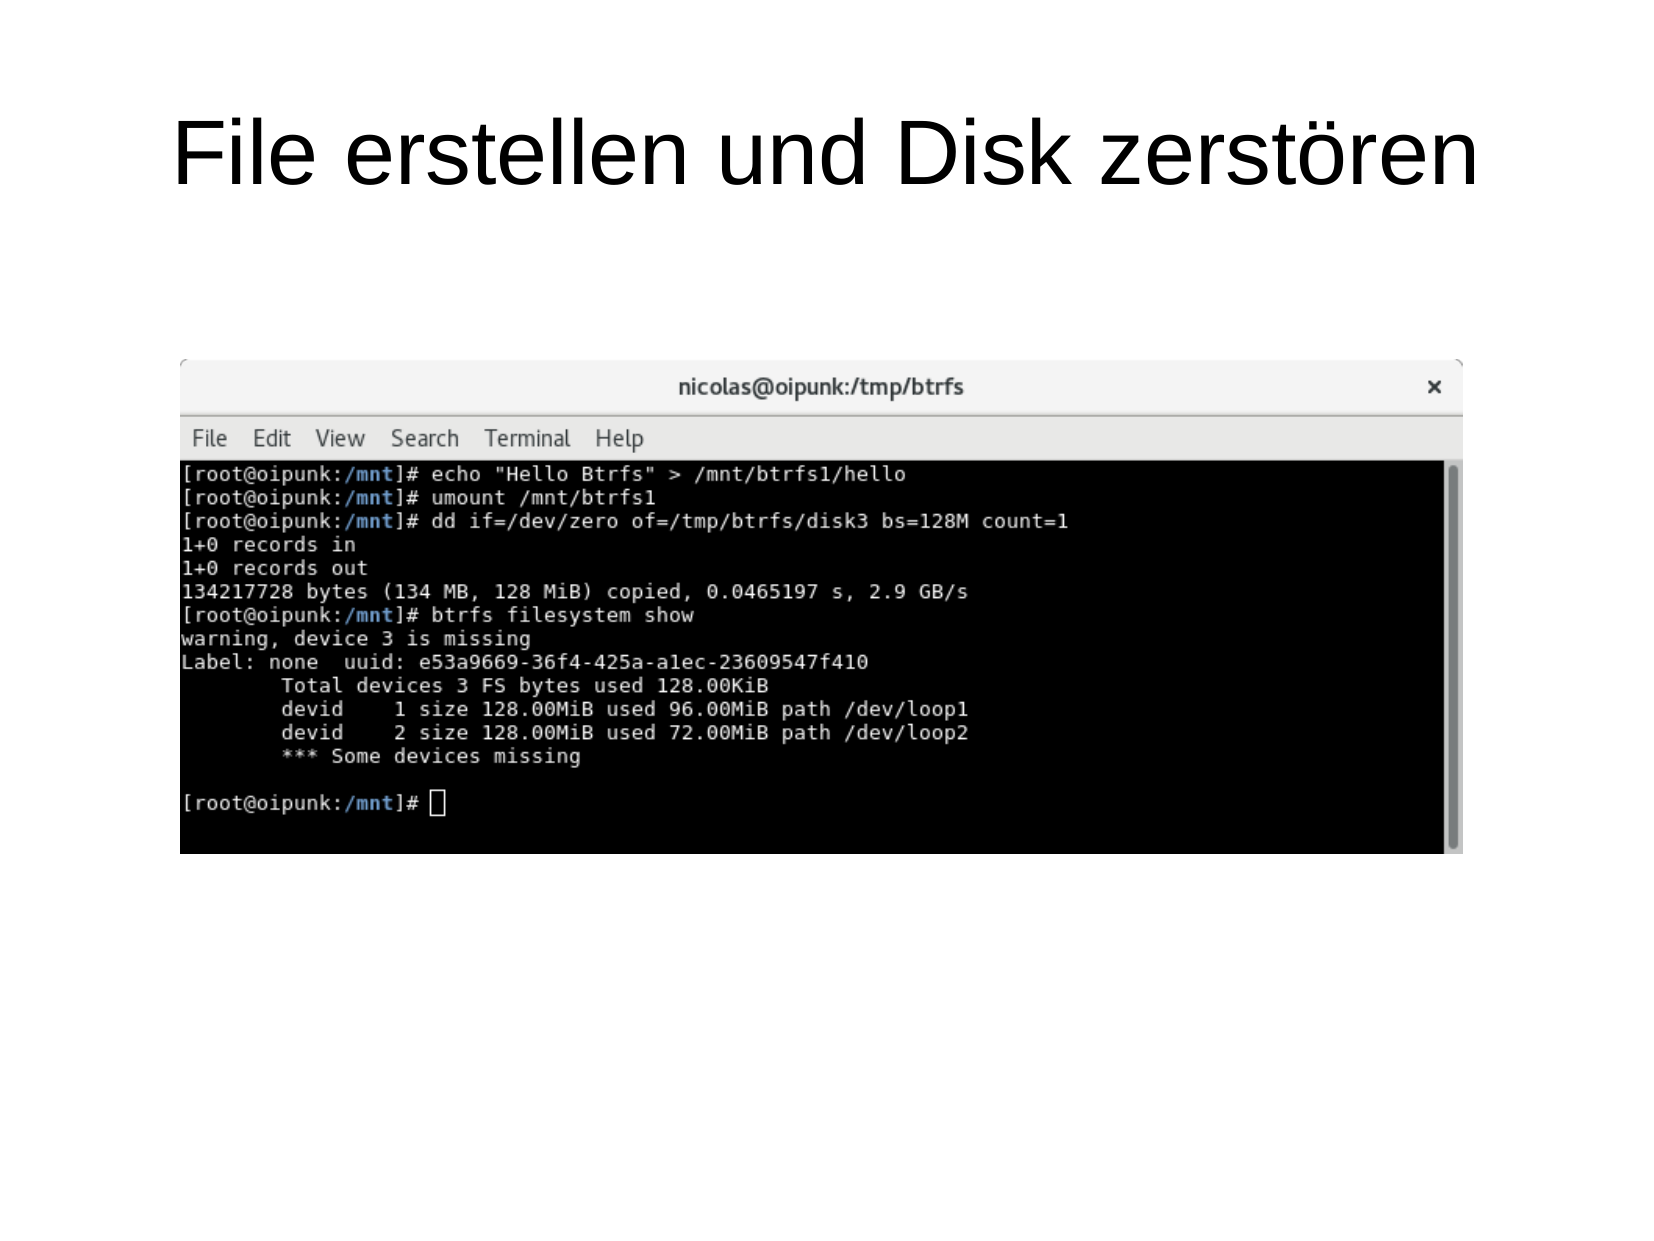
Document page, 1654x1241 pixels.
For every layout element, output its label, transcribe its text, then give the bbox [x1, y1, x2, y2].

title File erstellen und Disk zerstören [82, 49, 1571, 257]
picture [180, 359, 1463, 854]
